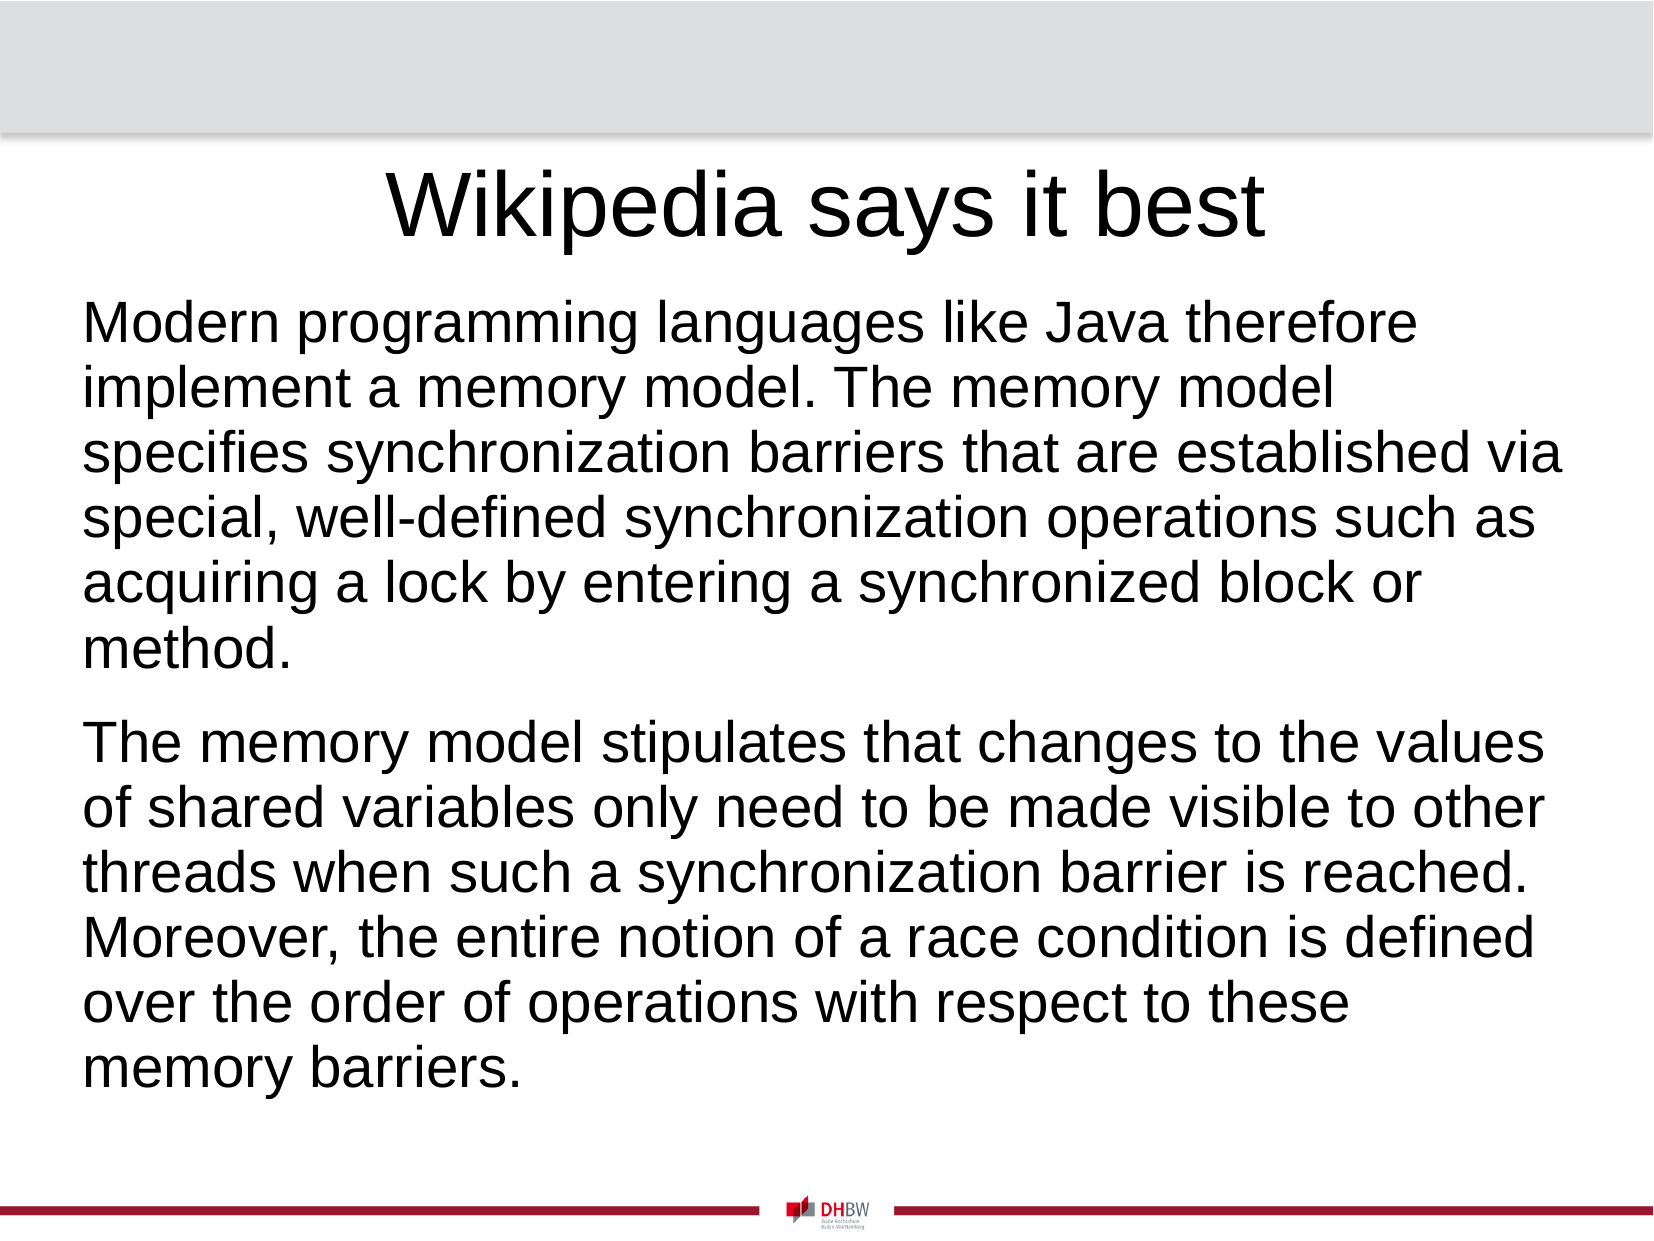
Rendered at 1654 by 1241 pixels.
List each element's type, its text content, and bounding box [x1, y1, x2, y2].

picture [0, 1, 1654, 1237]
list Modern programming languages like Java therefore implement a memory model. The memory model specifies synchronization barriers that are established via special, well-defined synchronization operations such as acquiring a lock by entering a synchronized block or method. The memory model stipulates that changes to the values of shared variables only need to be made visible to other threads when such a synchronization barrier is reached. Moreover, the entire notion of a race condition is defined over the order of operations with respect to these memory barriers. [82, 290, 1571, 1098]
title Wikipedia says it best [82, 49, 1571, 257]
